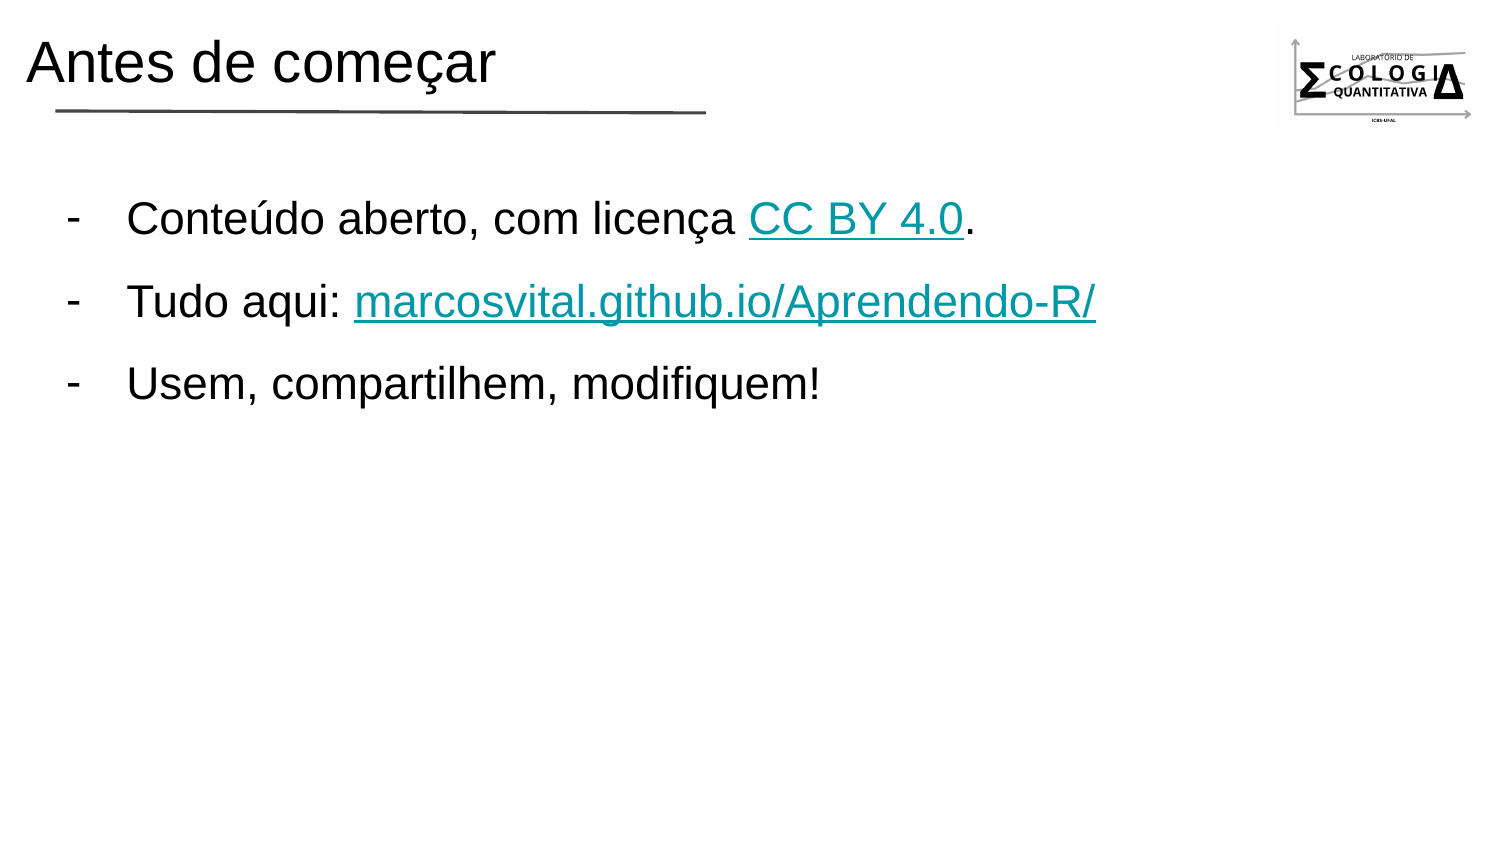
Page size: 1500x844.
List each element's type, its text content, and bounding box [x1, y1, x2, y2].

text_box Conteúdo aberto, com licença CC BY 4.0. Tudo aqui: marcosvital.github.io/Aprendendo-R/ Usem, compartilhem, modifiquem! [36, 146, 1412, 566]
text_box Antes de começar [11, 9, 1210, 117]
picture [1275, 23, 1490, 131]
